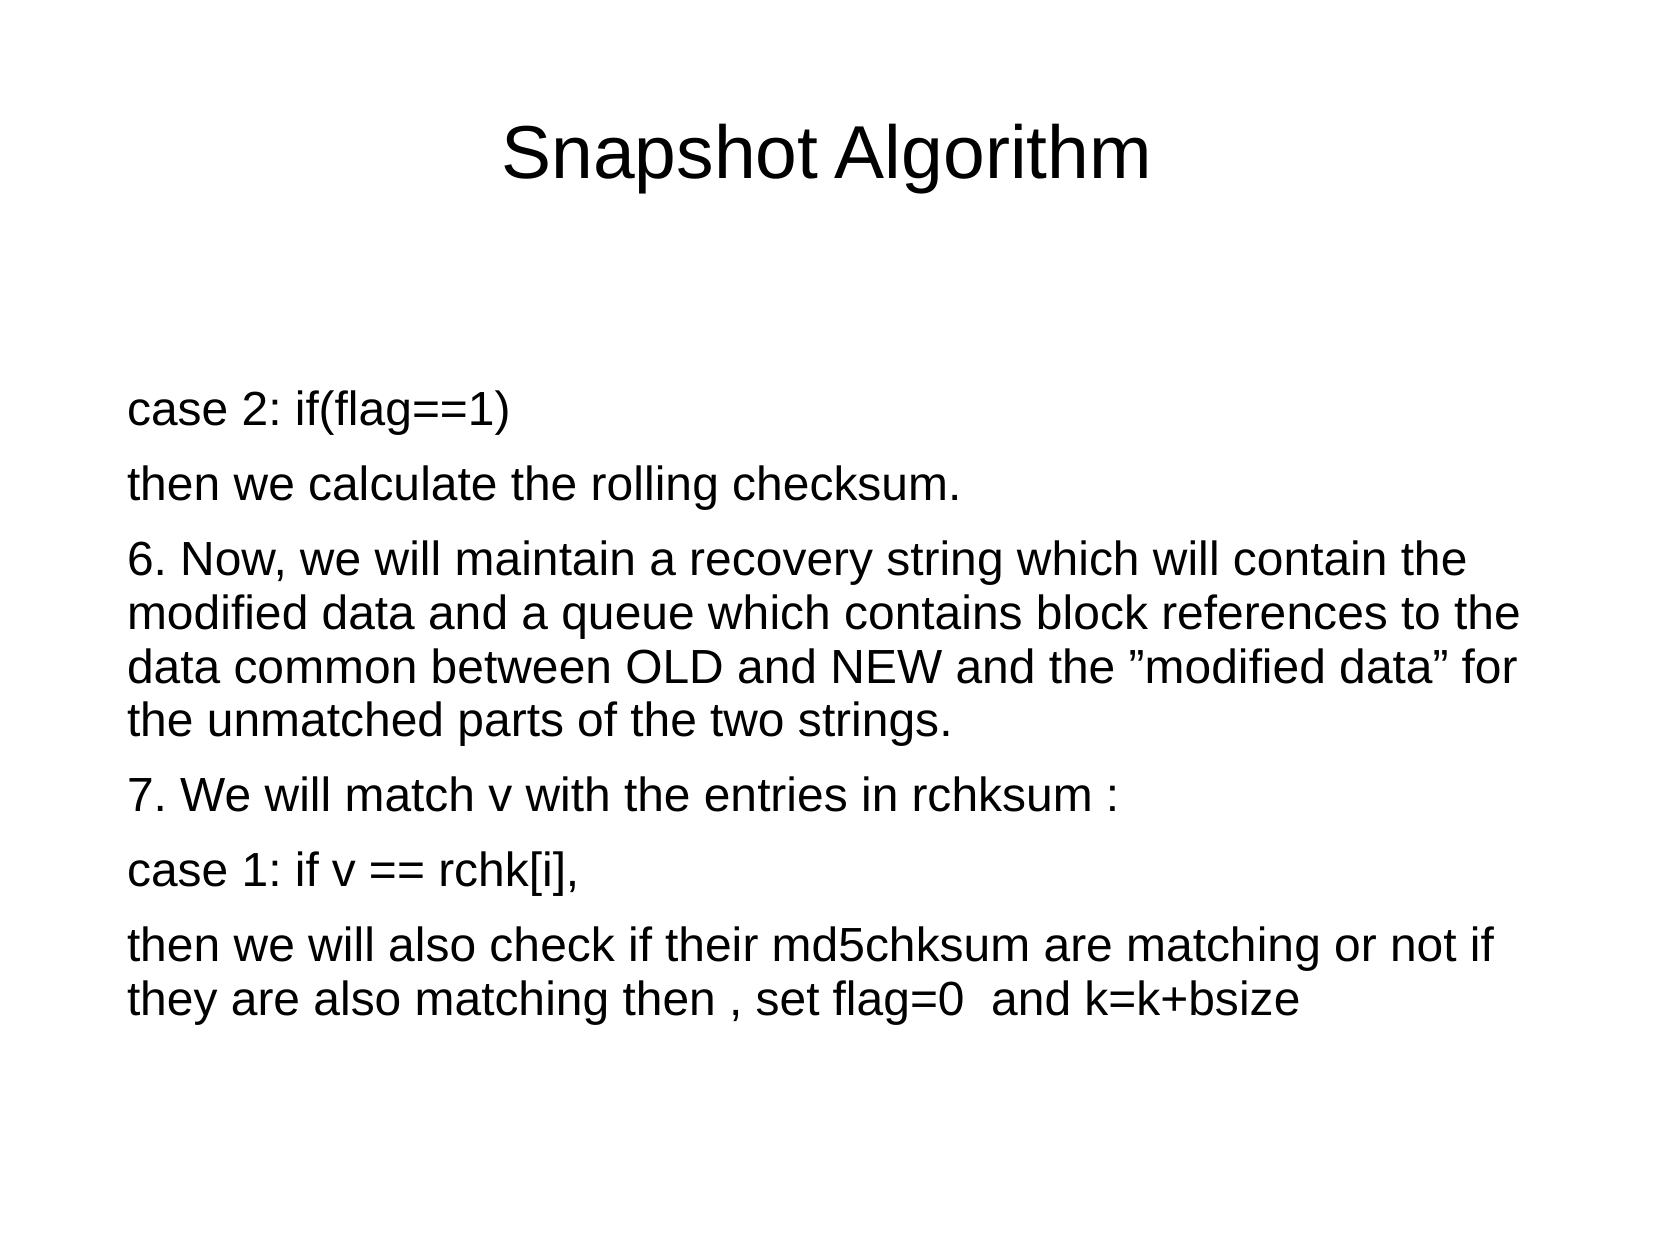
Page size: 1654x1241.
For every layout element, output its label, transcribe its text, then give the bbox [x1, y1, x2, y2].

list case 2: if(flag==1) then we calculate the rolling checksum. 6. Now, we will maintain a recovery string which will contain the modified data and a queue which contains block references to the data common between OLD and NEW and the ”modified data” for the unmatched parts of the two strings. 7. We will match v with the entries in rchksum : case 1: if v == rchk[i], then we will also check if their md5chksum are matching or not if they are also matching then , set flag=0 and k=k+bsize [59, 307, 1548, 1027]
title Snapshot Algorithm [82, 49, 1571, 257]
